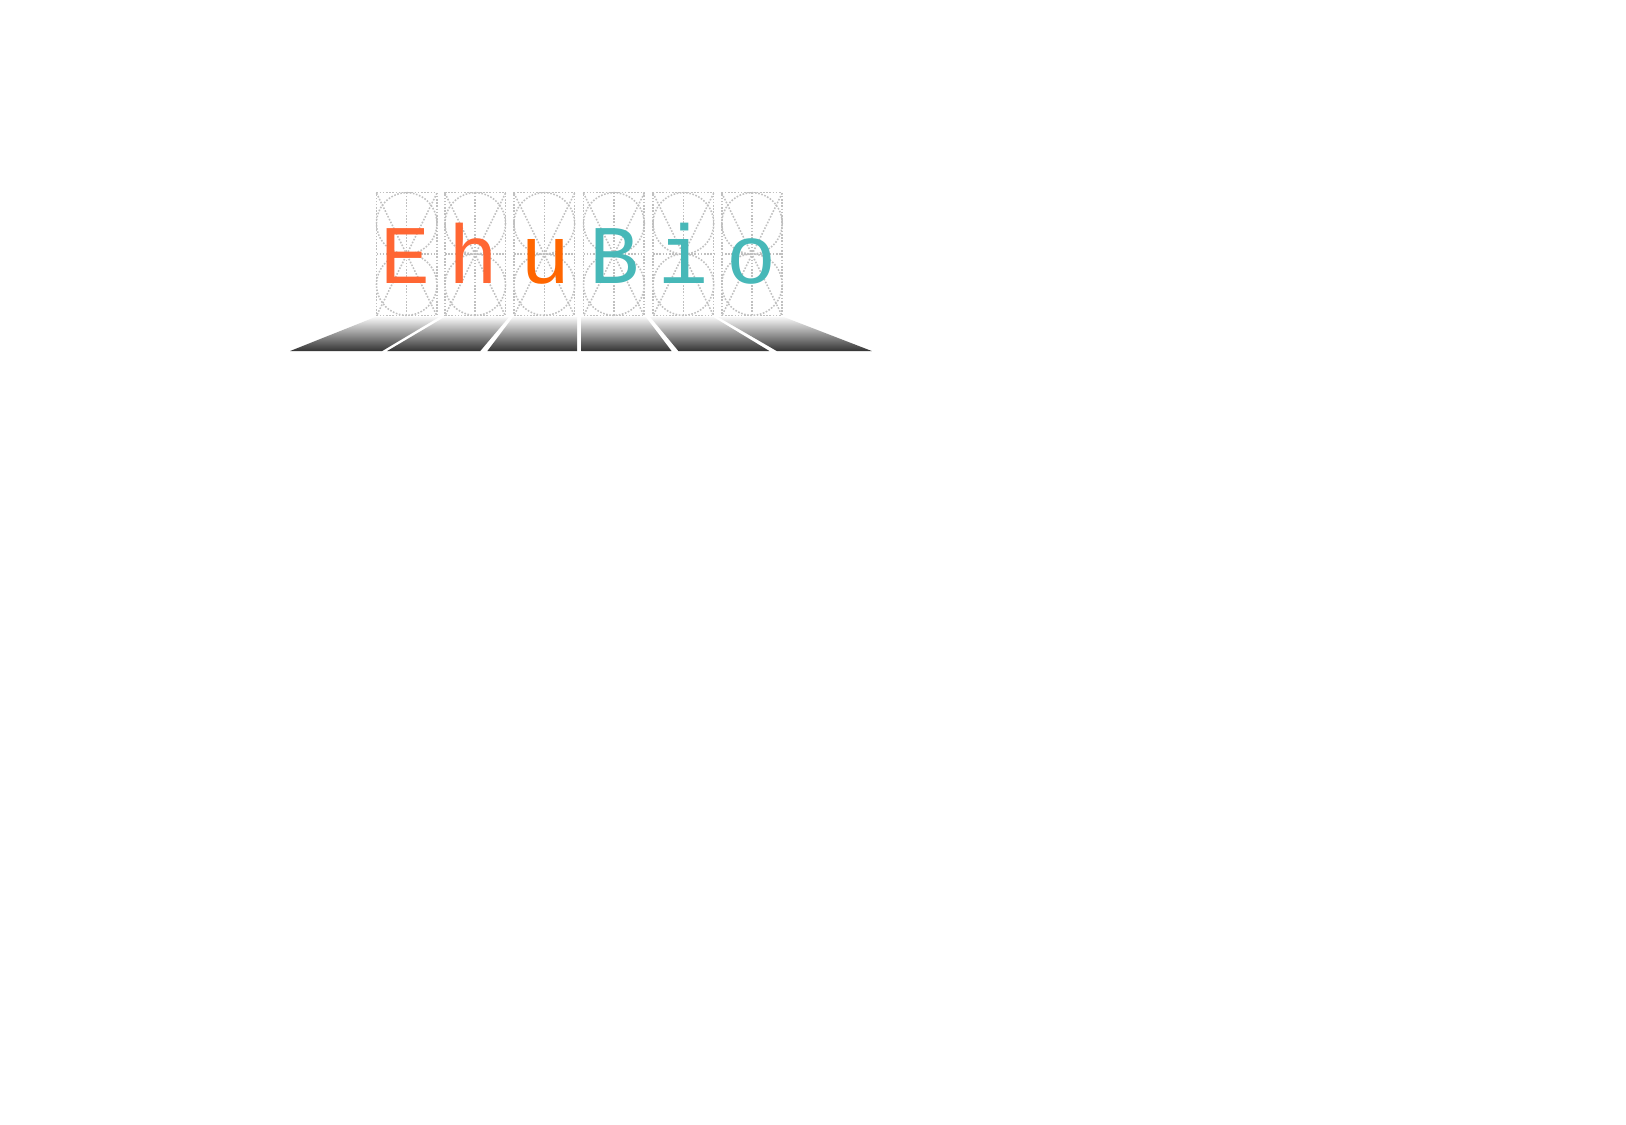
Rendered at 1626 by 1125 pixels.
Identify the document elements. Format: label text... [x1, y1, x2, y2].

text_box [499, 209, 505, 239]
text_box E [366, 192, 433, 309]
text_box u [508, 192, 581, 309]
text_box o [711, 192, 782, 309]
text_box i [644, 192, 711, 309]
text_box B [581, 192, 644, 309]
text_box [290, 191, 509, 352]
text_box h [433, 192, 499, 309]
text_box [581, 309, 672, 352]
text_box [650, 191, 872, 352]
text_box [487, 309, 578, 352]
